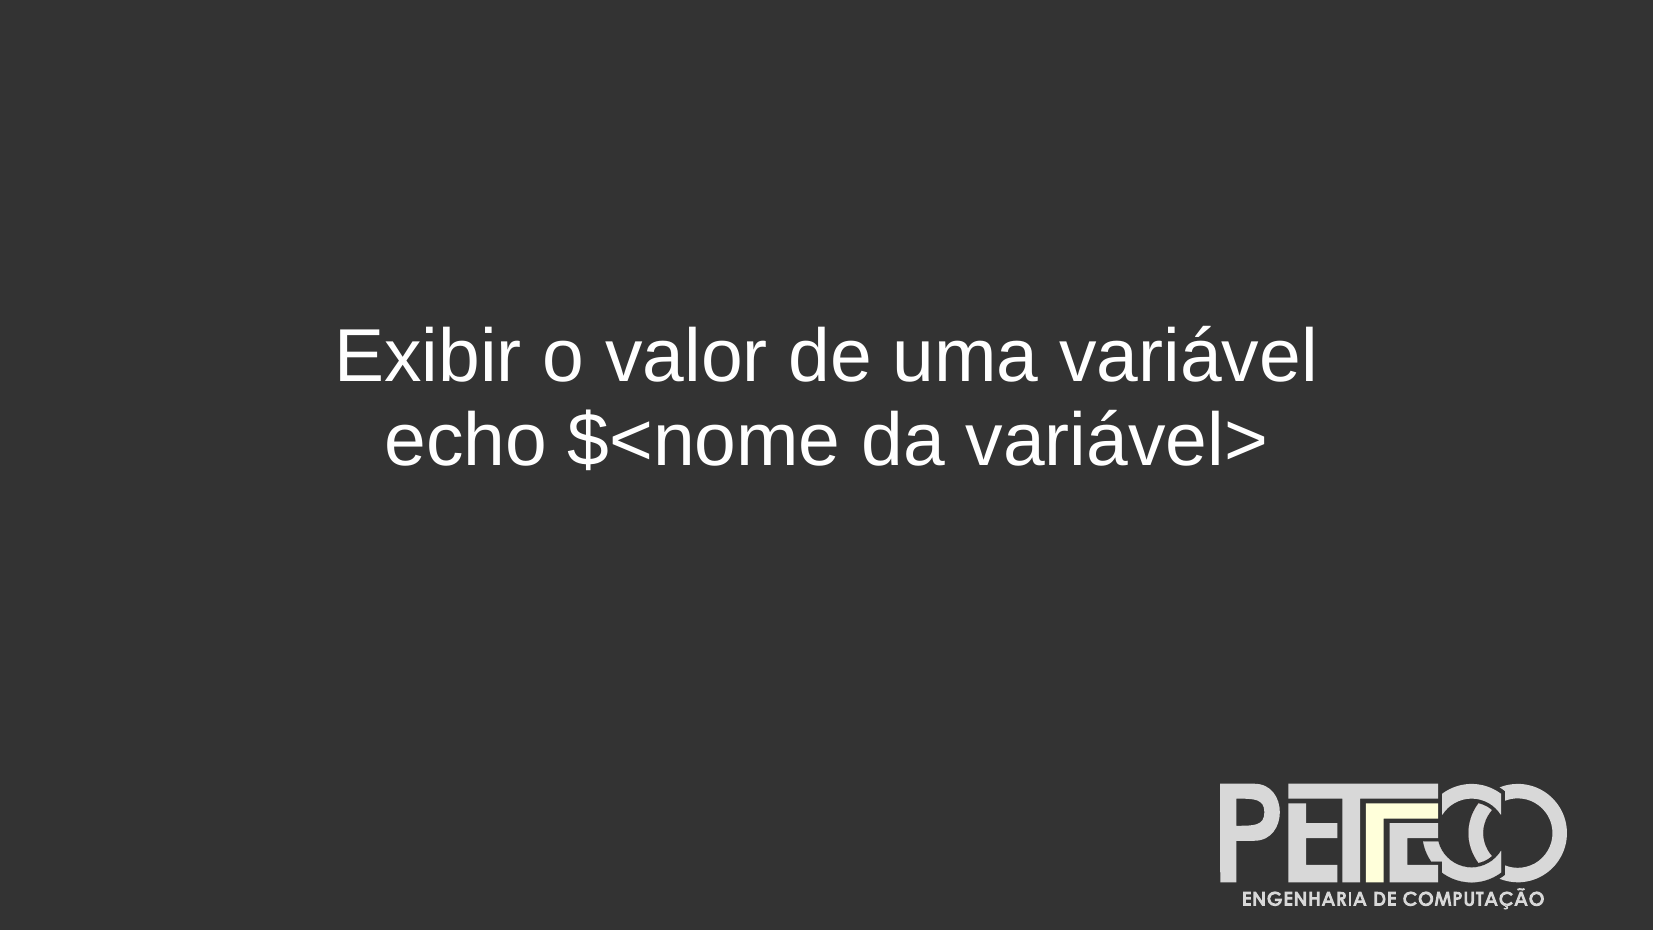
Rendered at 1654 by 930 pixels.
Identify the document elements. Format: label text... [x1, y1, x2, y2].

subtitle Exibir o valor de uma variável echo $<nome da variável> [82, 37, 1571, 757]
